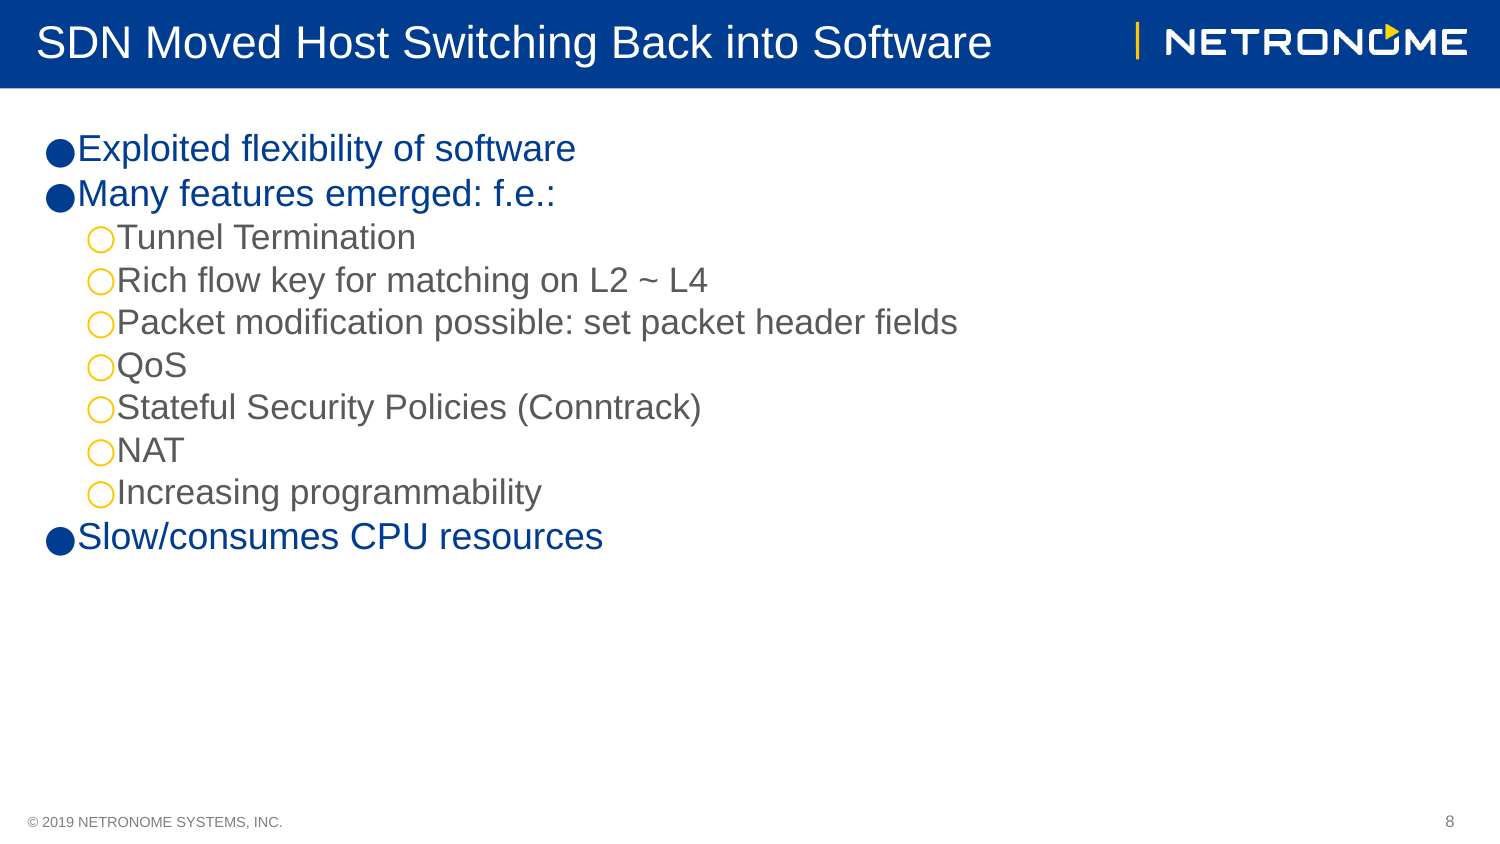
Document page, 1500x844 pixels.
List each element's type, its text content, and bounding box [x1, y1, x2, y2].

picture [1162, 21, 1473, 62]
title SDN Moved Host Switching Back into Software [20, 0, 1113, 89]
list Exploited flexibility of software Many features emerged: f.e.: Tunnel Termination Rich flow key for matching on L2 ~ L4 Packet modification possible: set packet header fields QoS Stateful Security Policies (Conntrack) NAT Increasing programmability Slow/consumes CPU resources [24, 109, 1463, 772]
